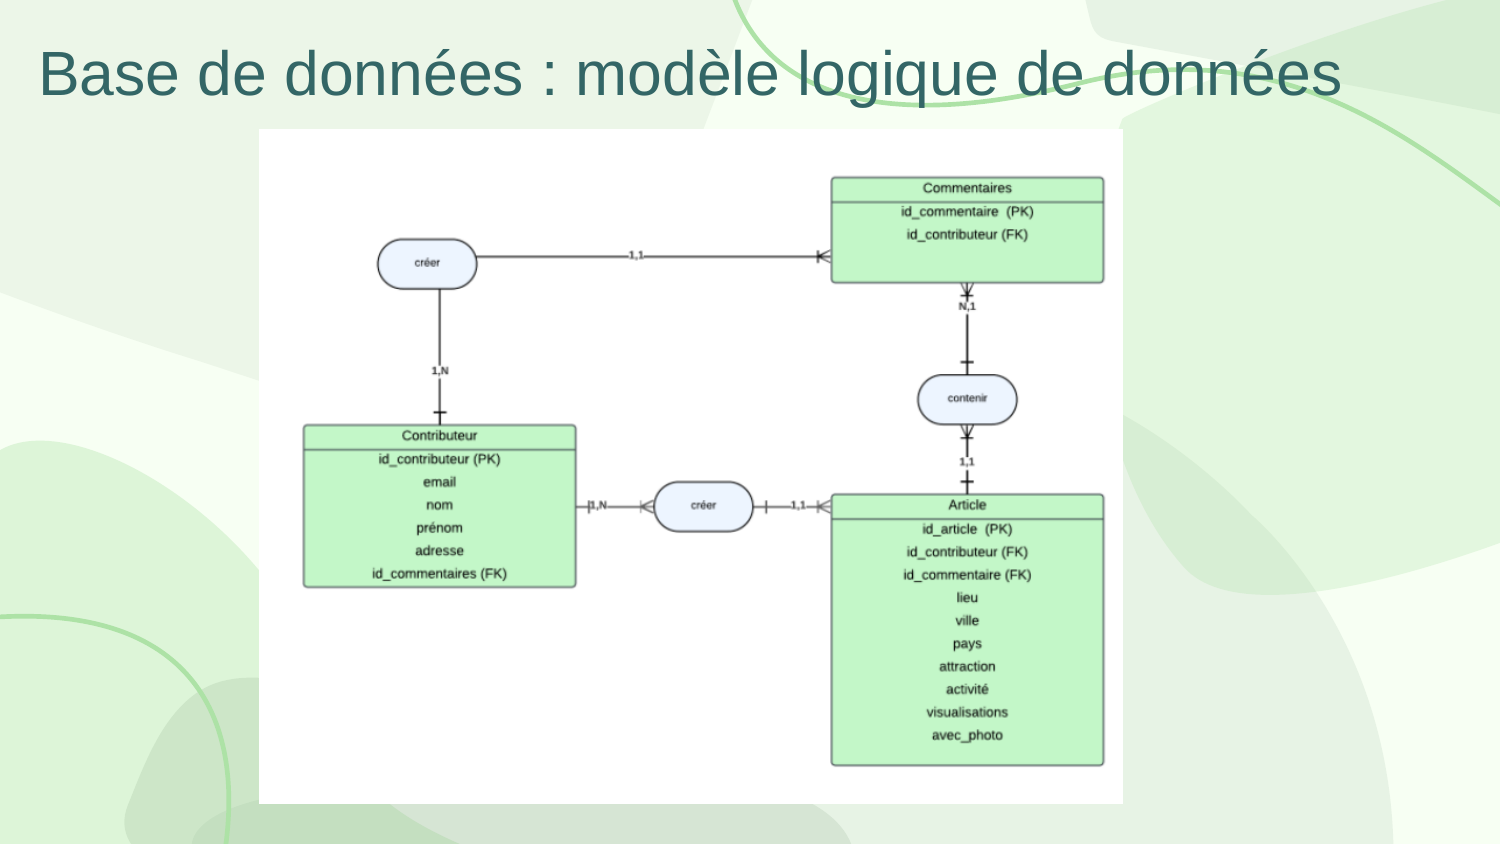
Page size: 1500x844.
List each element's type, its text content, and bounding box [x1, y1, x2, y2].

title Base de données : modèle logique de données [23, 25, 1489, 178]
picture [259, 129, 1123, 804]
